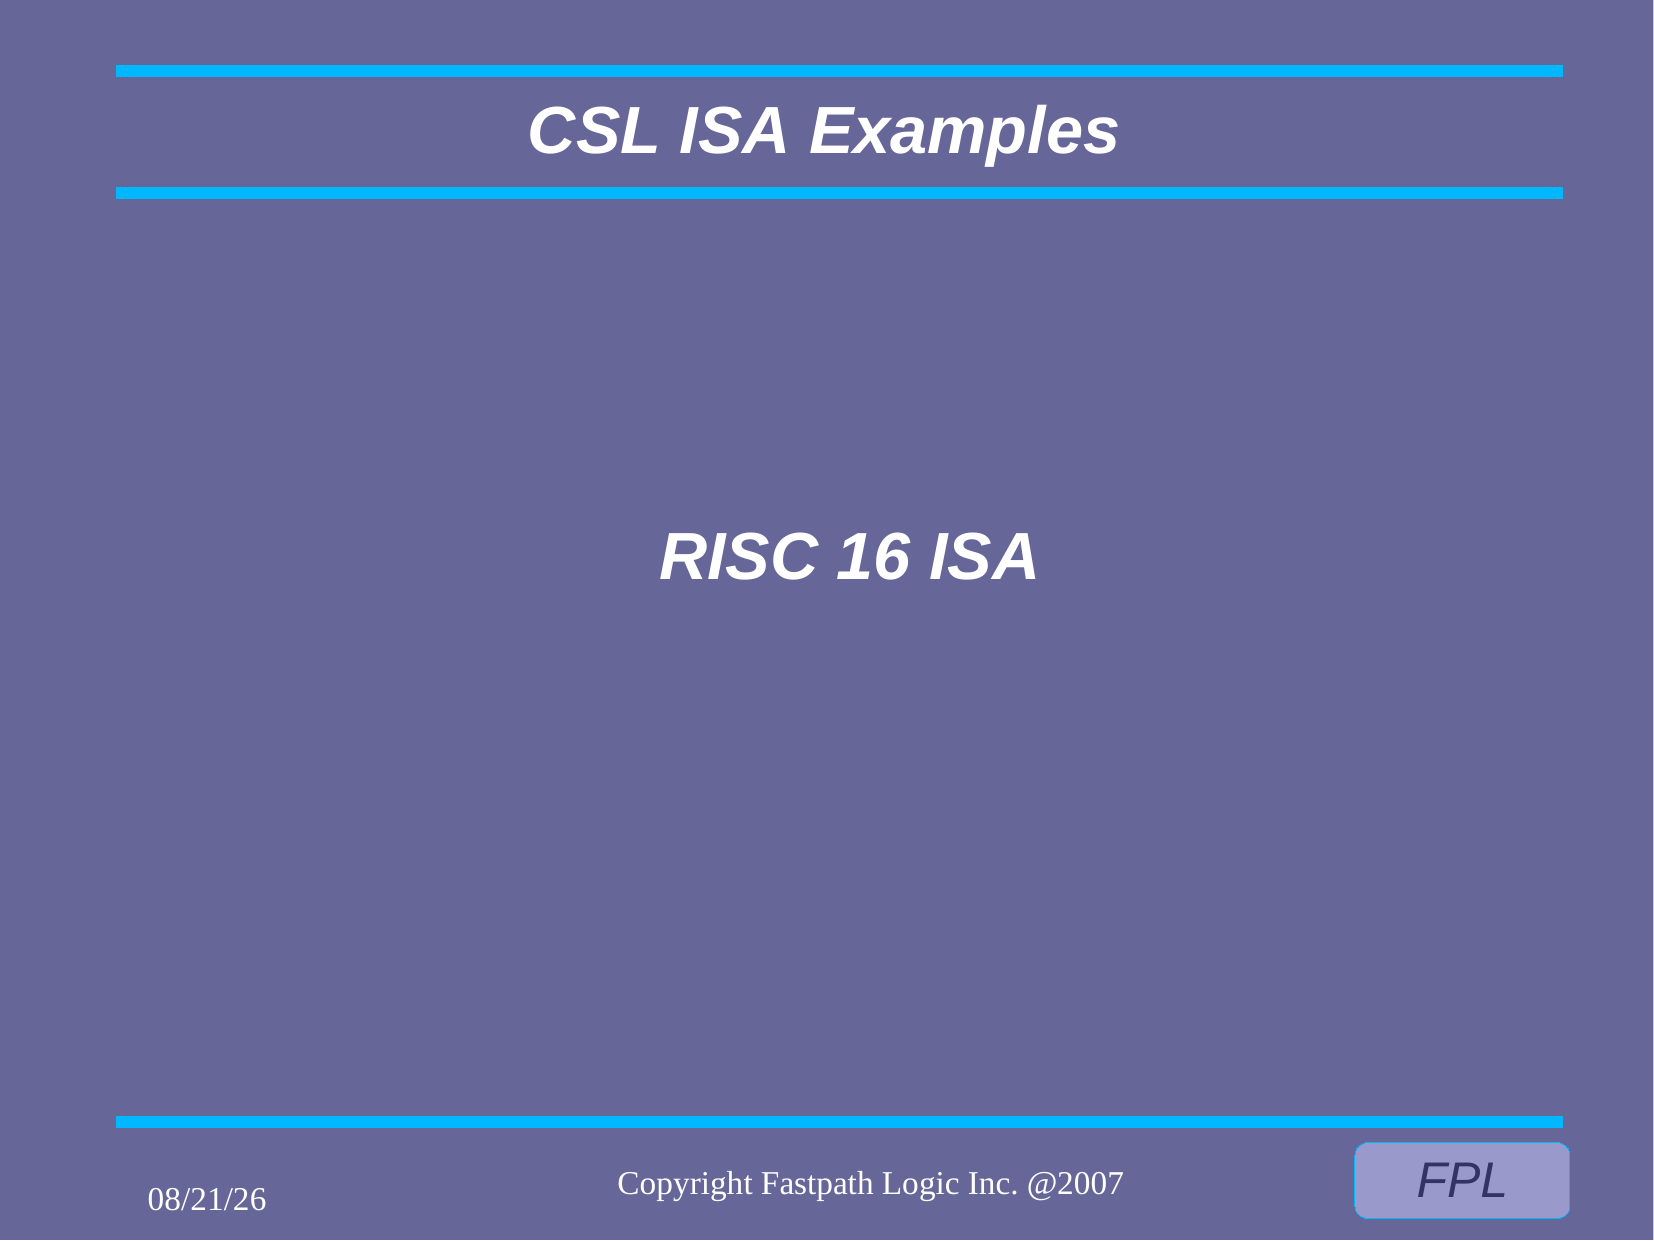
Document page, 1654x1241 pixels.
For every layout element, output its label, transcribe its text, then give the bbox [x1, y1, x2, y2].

title CSL ISA Examples [118, 41, 1531, 219]
list RISC 16 ISA [121, 220, 1561, 1133]
